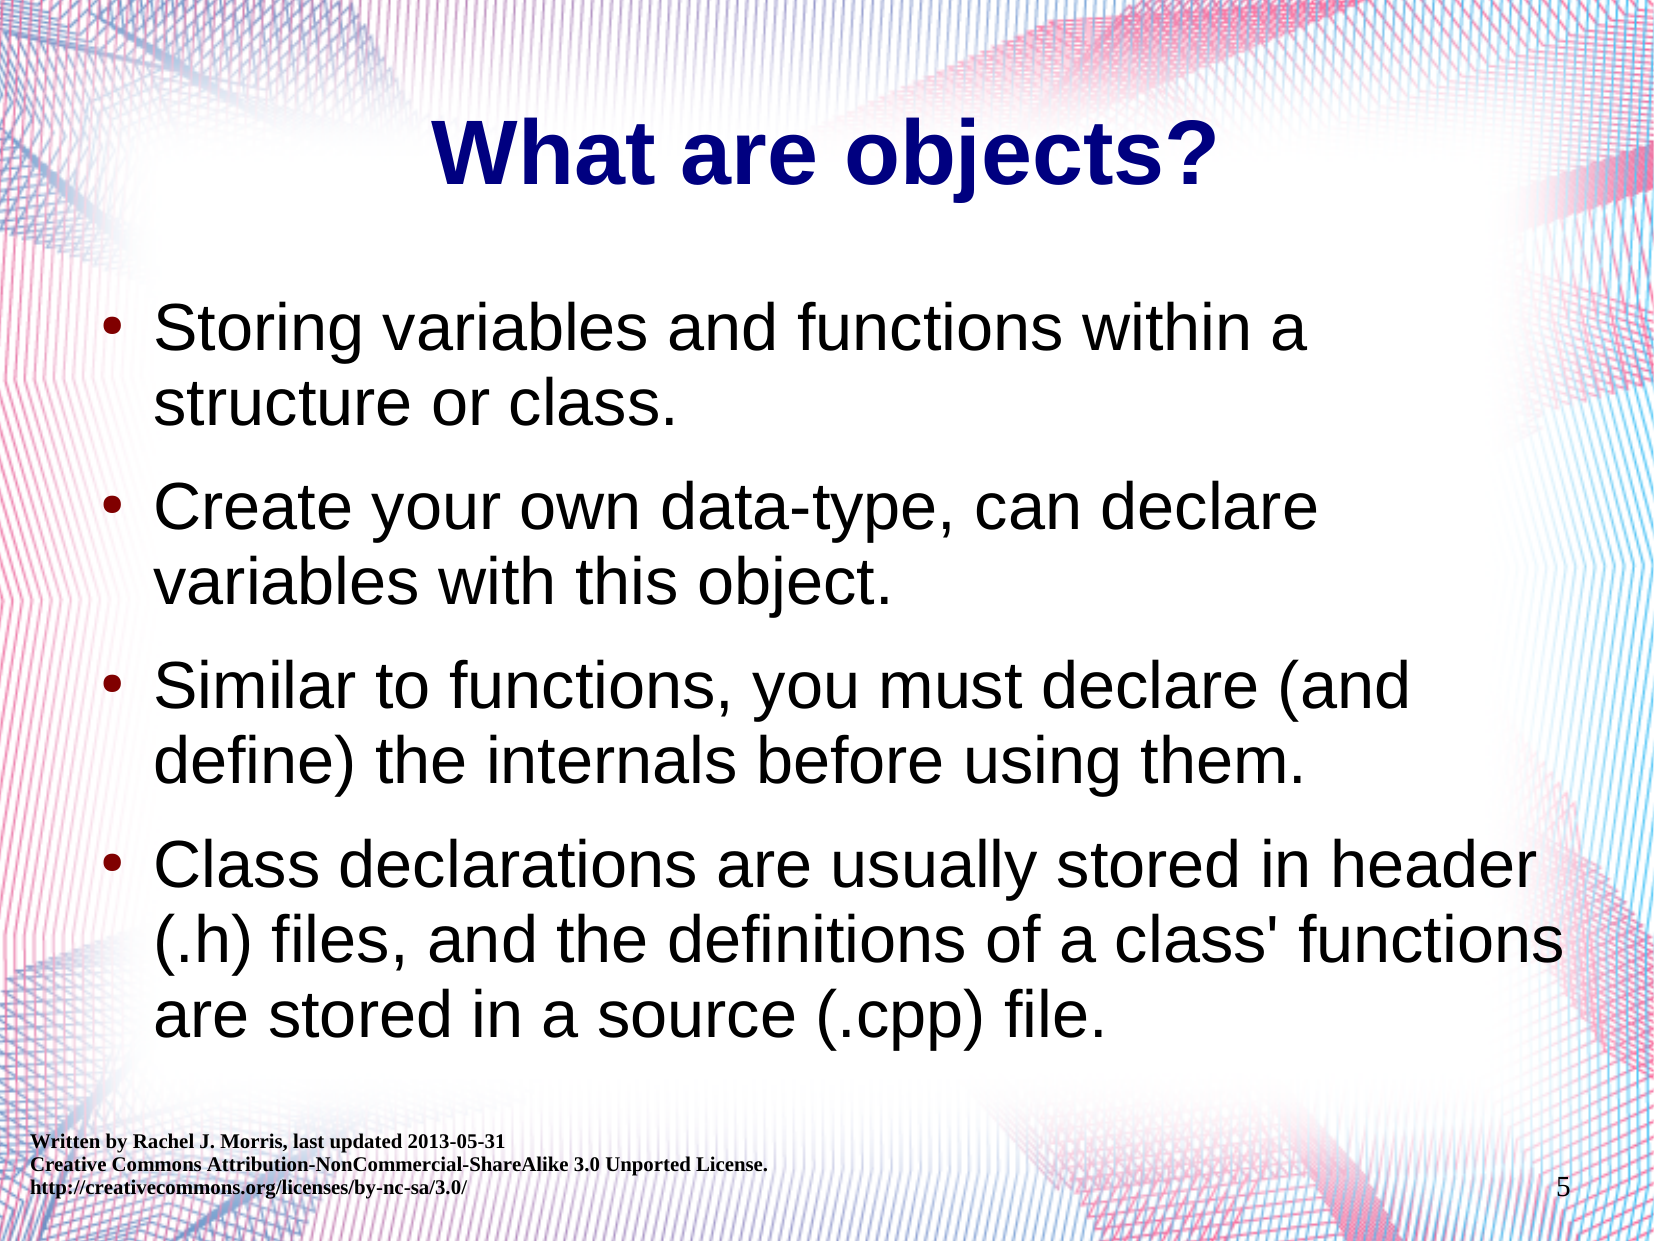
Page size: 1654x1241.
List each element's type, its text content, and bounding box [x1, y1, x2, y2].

picture [0, 0, 1654, 1241]
list Storing variables and functions within a structure or class. Create your own data-type, can declare variables with this object. Similar to functions, you must declare (and define) the internals before using them. Class declarations are usually stored in header (.h) files, and the definitions of a class' functions are stored in a source (.cpp) file. [82, 290, 1571, 1052]
title What are objects? [82, 49, 1571, 257]
